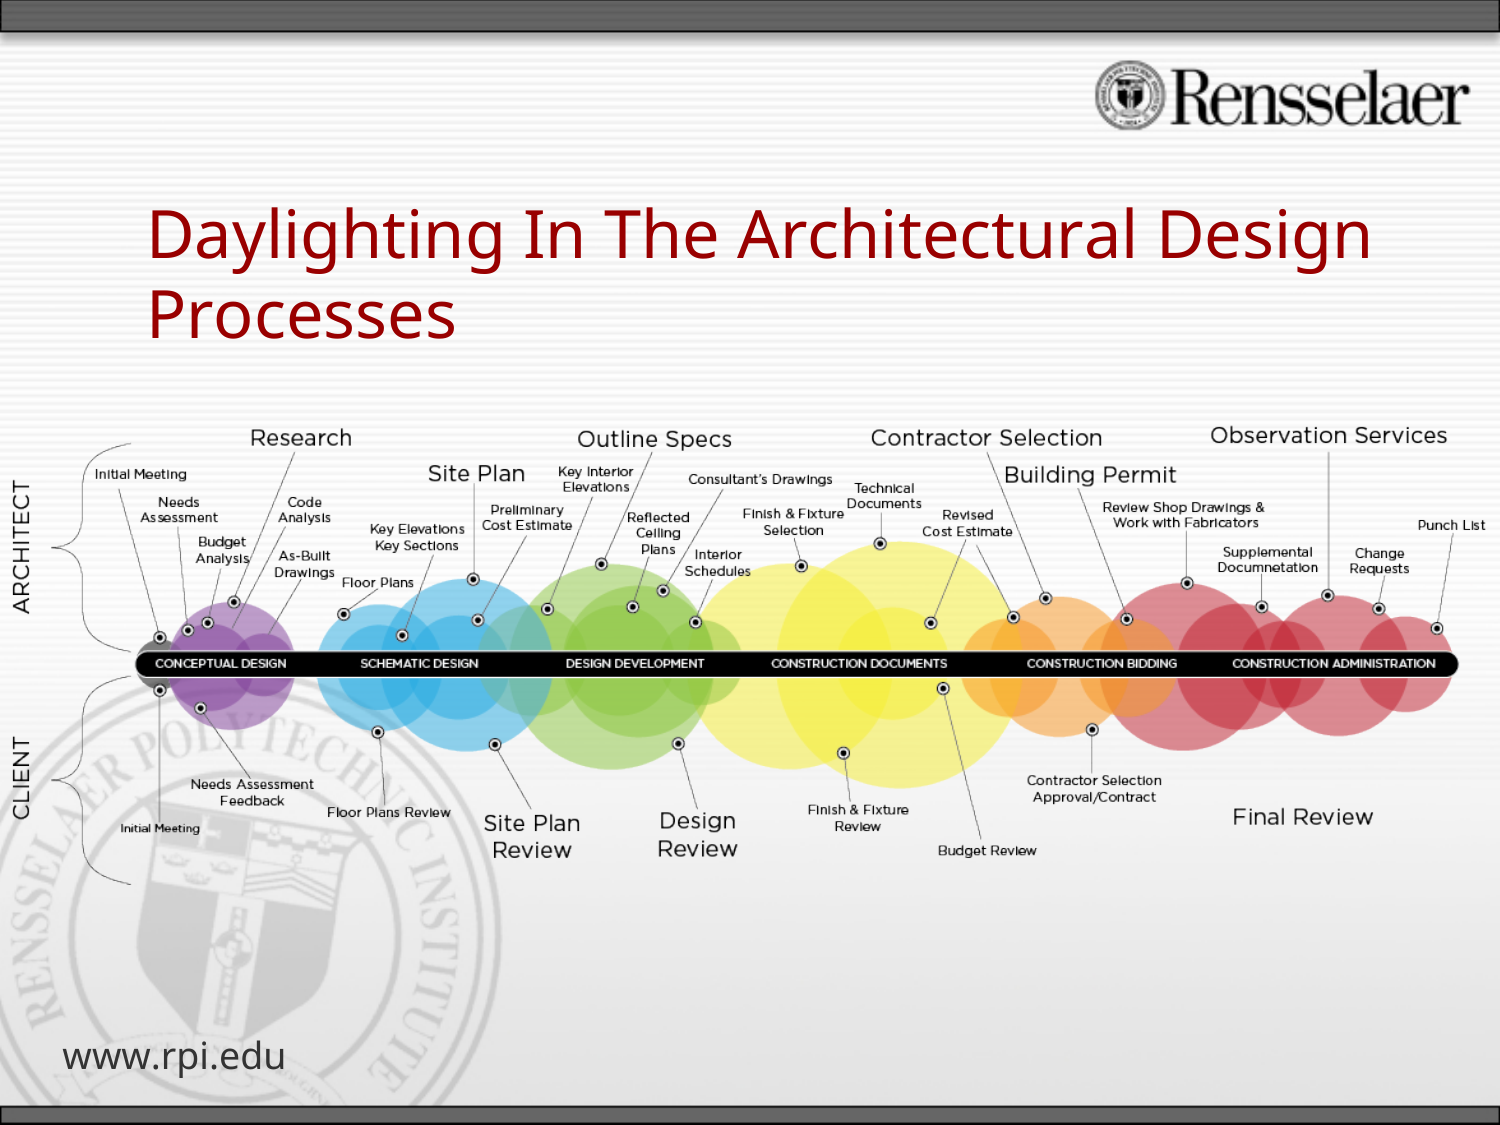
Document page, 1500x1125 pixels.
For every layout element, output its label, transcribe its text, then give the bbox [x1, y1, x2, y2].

picture [0, 0, 1500, 1125]
title Daylighting In The Architectural Design Processes [131, 183, 1457, 360]
